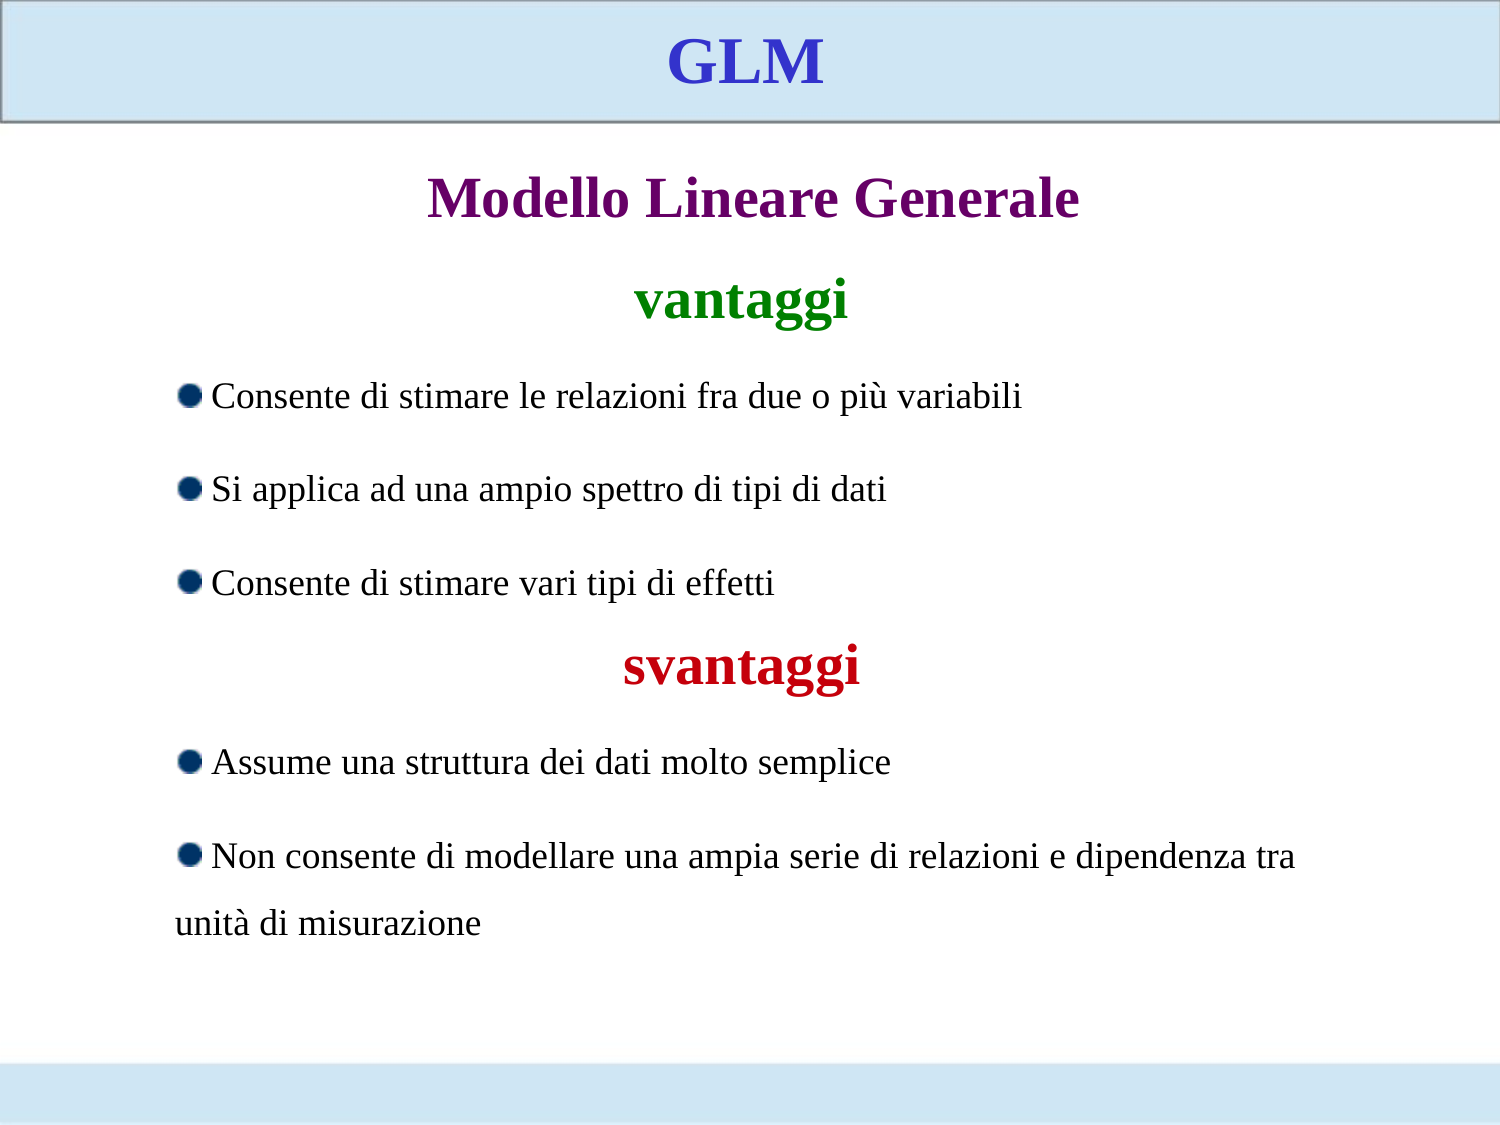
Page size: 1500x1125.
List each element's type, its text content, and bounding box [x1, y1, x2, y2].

picture [0, 0, 1500, 1125]
text_box vantaggi [620, 252, 865, 338]
text_box Consente di stimare le relazioni fra due o più variabili Si applica ad una ampio spettro di tipi di dati Consente di stimare vari tipi di effetti [159, 341, 1323, 704]
text_box svantaggi [608, 618, 876, 704]
text_box Assume una struttura dei dati molto semplice Non consente di modellare una ampia serie di relazioni e dipendenza tra unità di misurazione [160, 707, 1323, 1045]
title GLM [214, 9, 1278, 105]
text_box Modello Lineare Generale [412, 151, 1096, 238]
